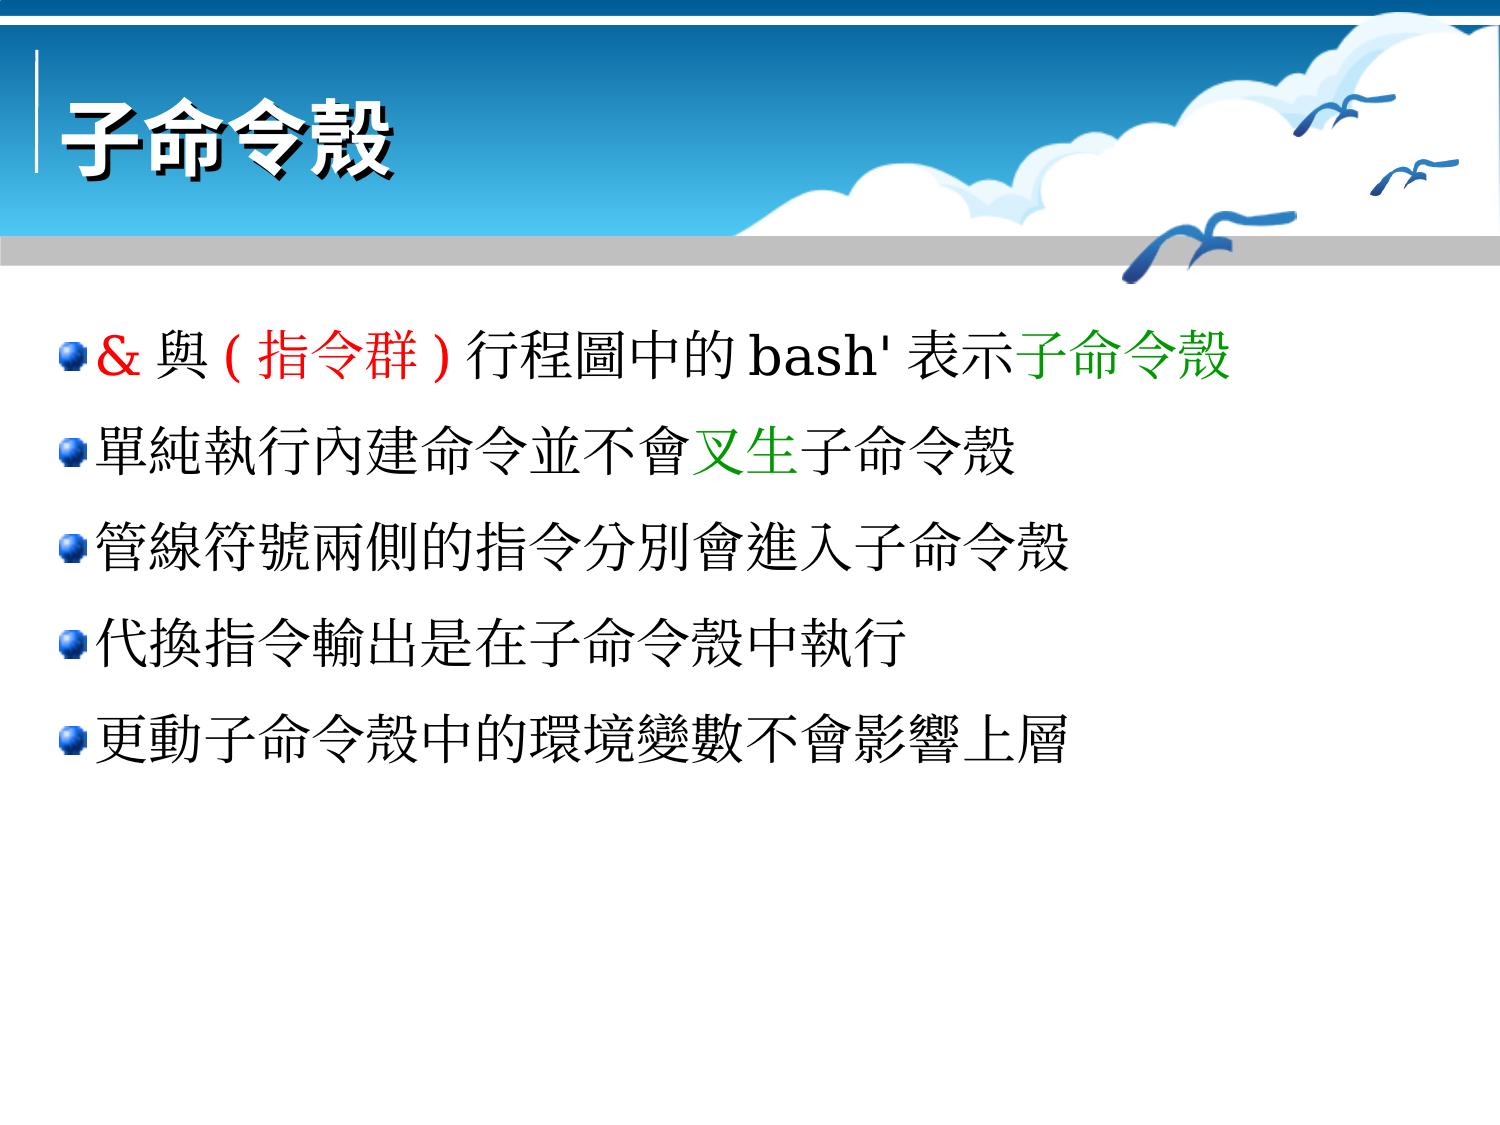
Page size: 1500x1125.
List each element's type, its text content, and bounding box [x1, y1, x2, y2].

title 子命令殼 [59, 86, 1465, 186]
list &與(指令群)行程圖中的bash'表示子命令殼 單純執行內建命令並不會叉生子命令殼 管線符號兩側的指令分別會進入子命令殼 代換指令輸出是在子命令殼中執行 更動子命令殼中的環境變數不會影響上層 [59, 324, 1441, 1042]
picture [730, 12, 1500, 284]
